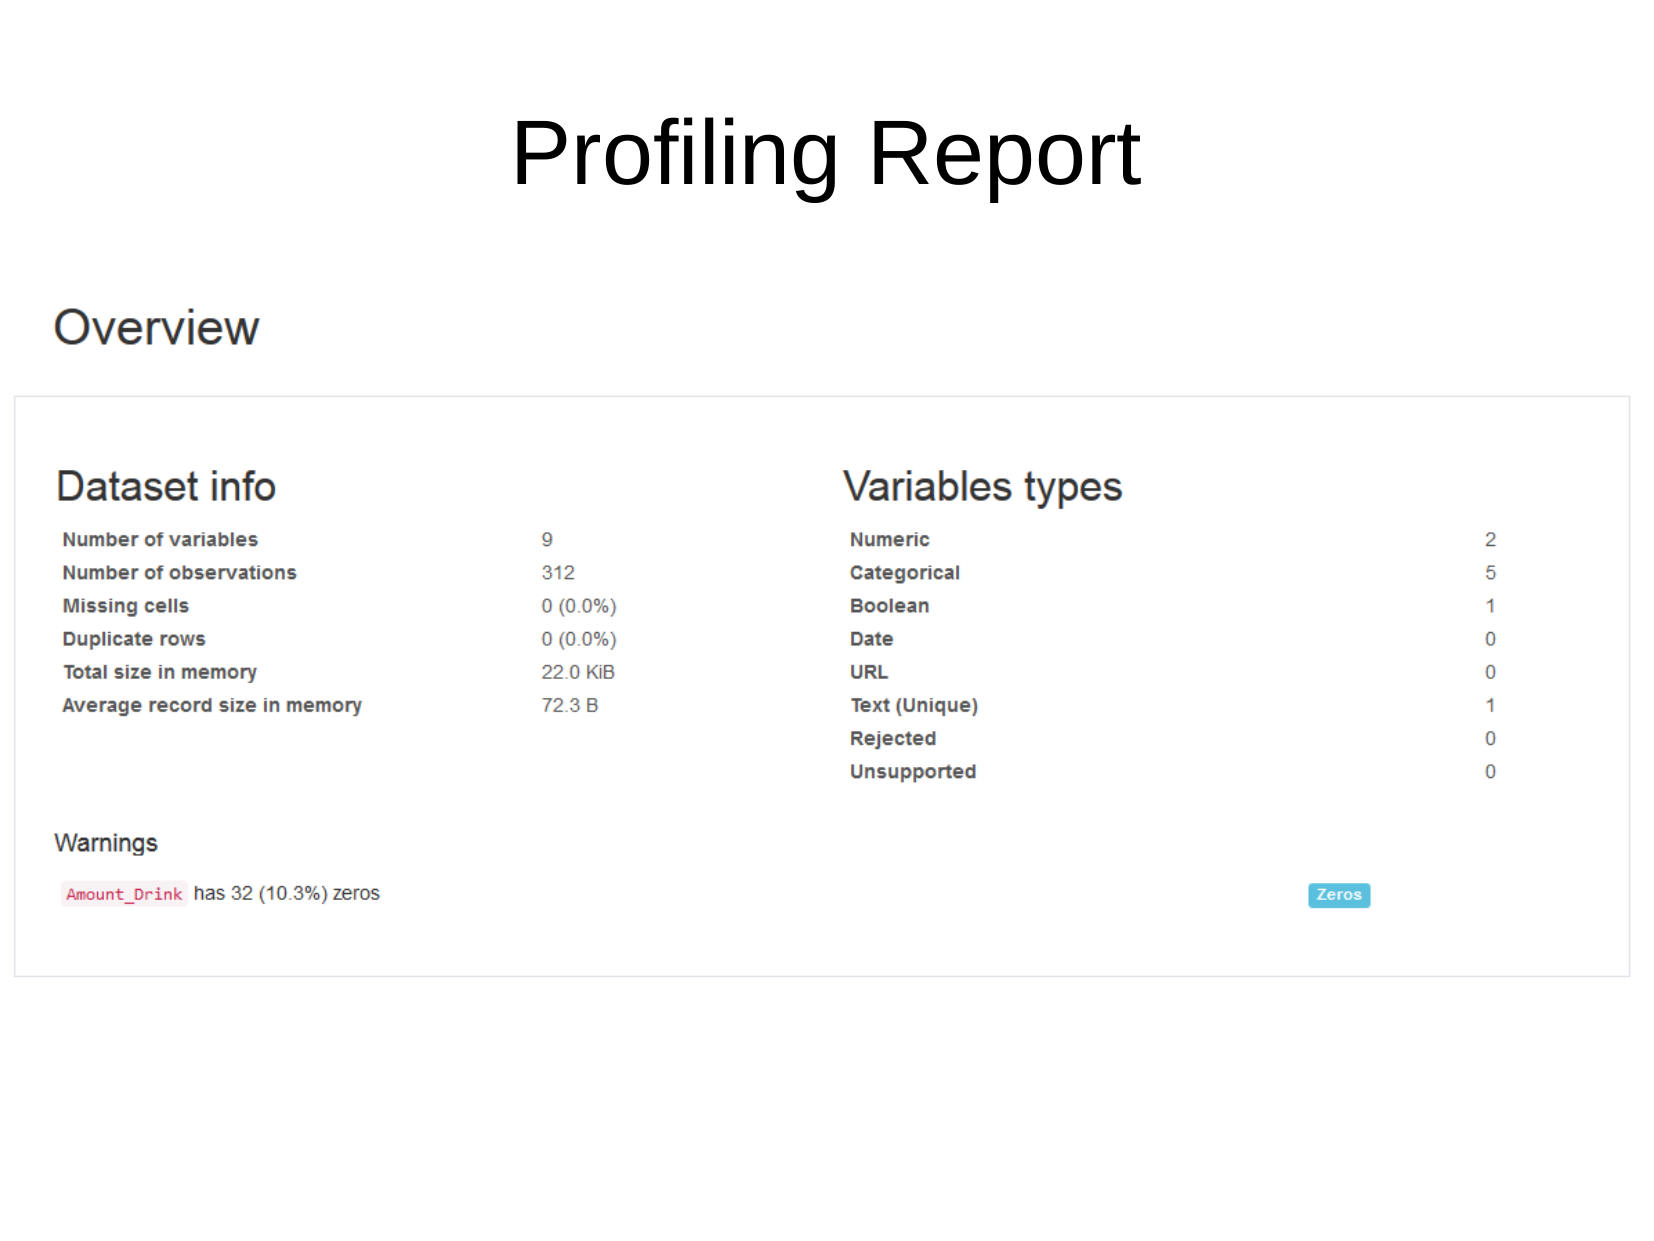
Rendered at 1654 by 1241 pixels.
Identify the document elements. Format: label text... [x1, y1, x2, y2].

picture [0, 277, 1654, 987]
title Profiling Report [82, 49, 1571, 257]
